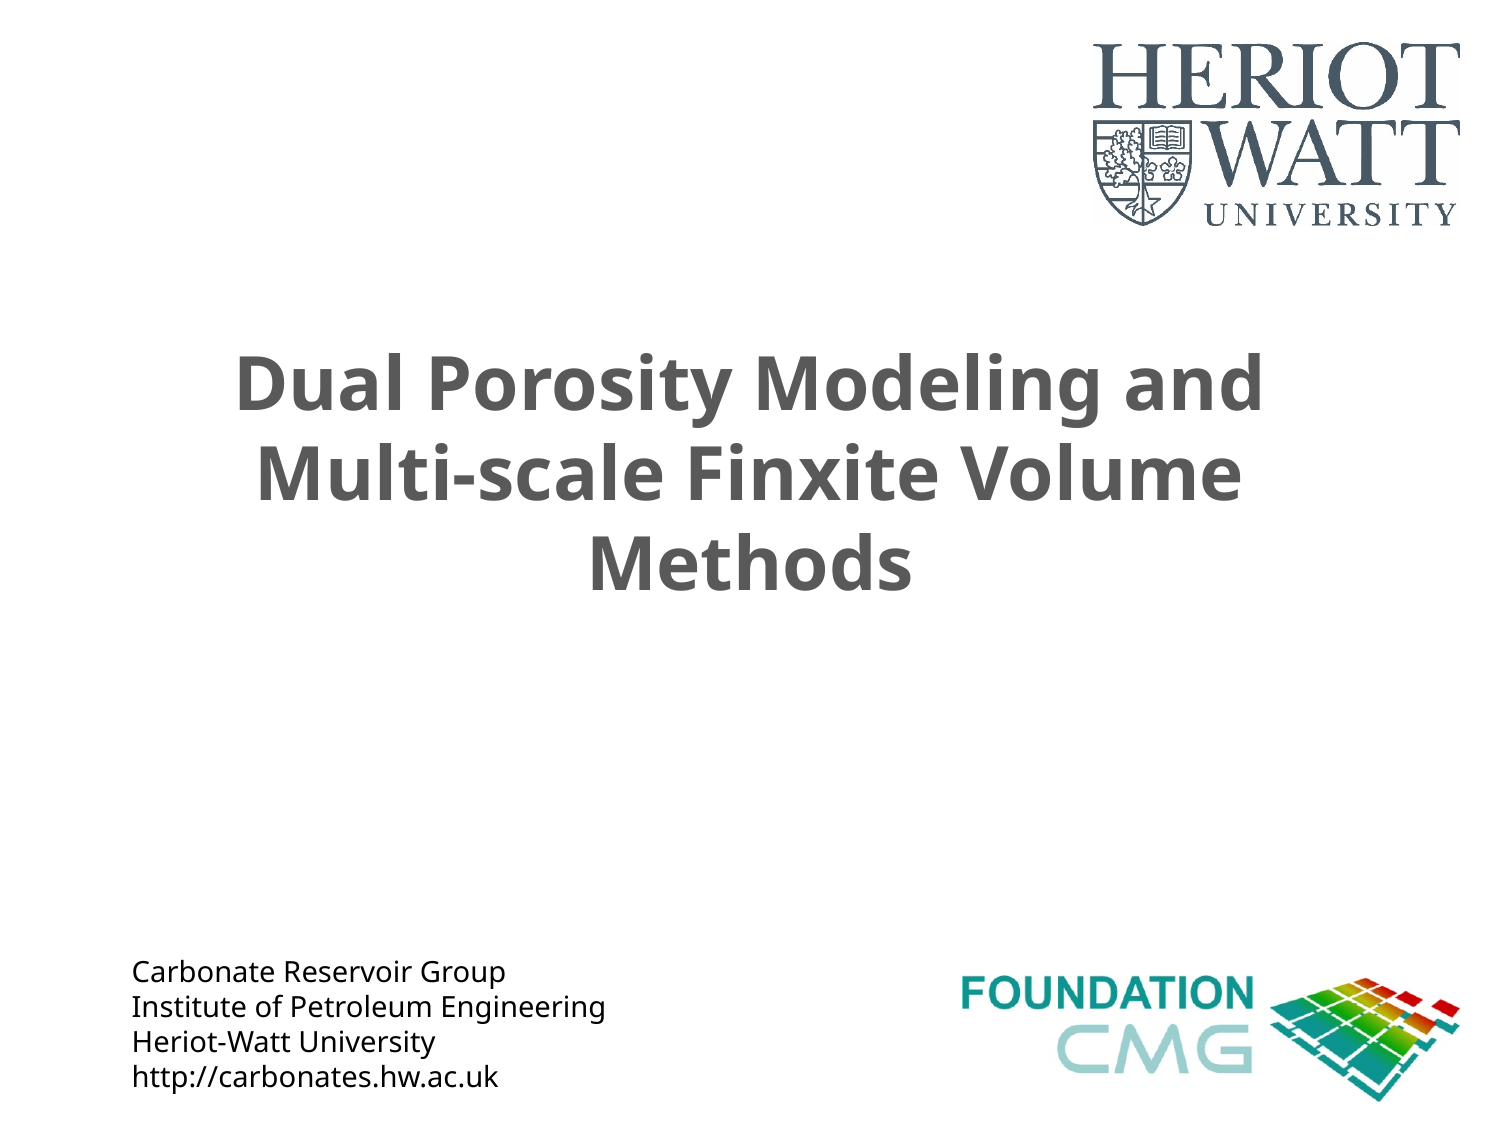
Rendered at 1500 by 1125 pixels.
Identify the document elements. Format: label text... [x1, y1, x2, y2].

picture [962, 975, 1460, 1102]
picture [1093, 42, 1460, 226]
text_box Dual Porosity Modeling and Multi-scale Finxite Volume Methods [112, 349, 1388, 591]
